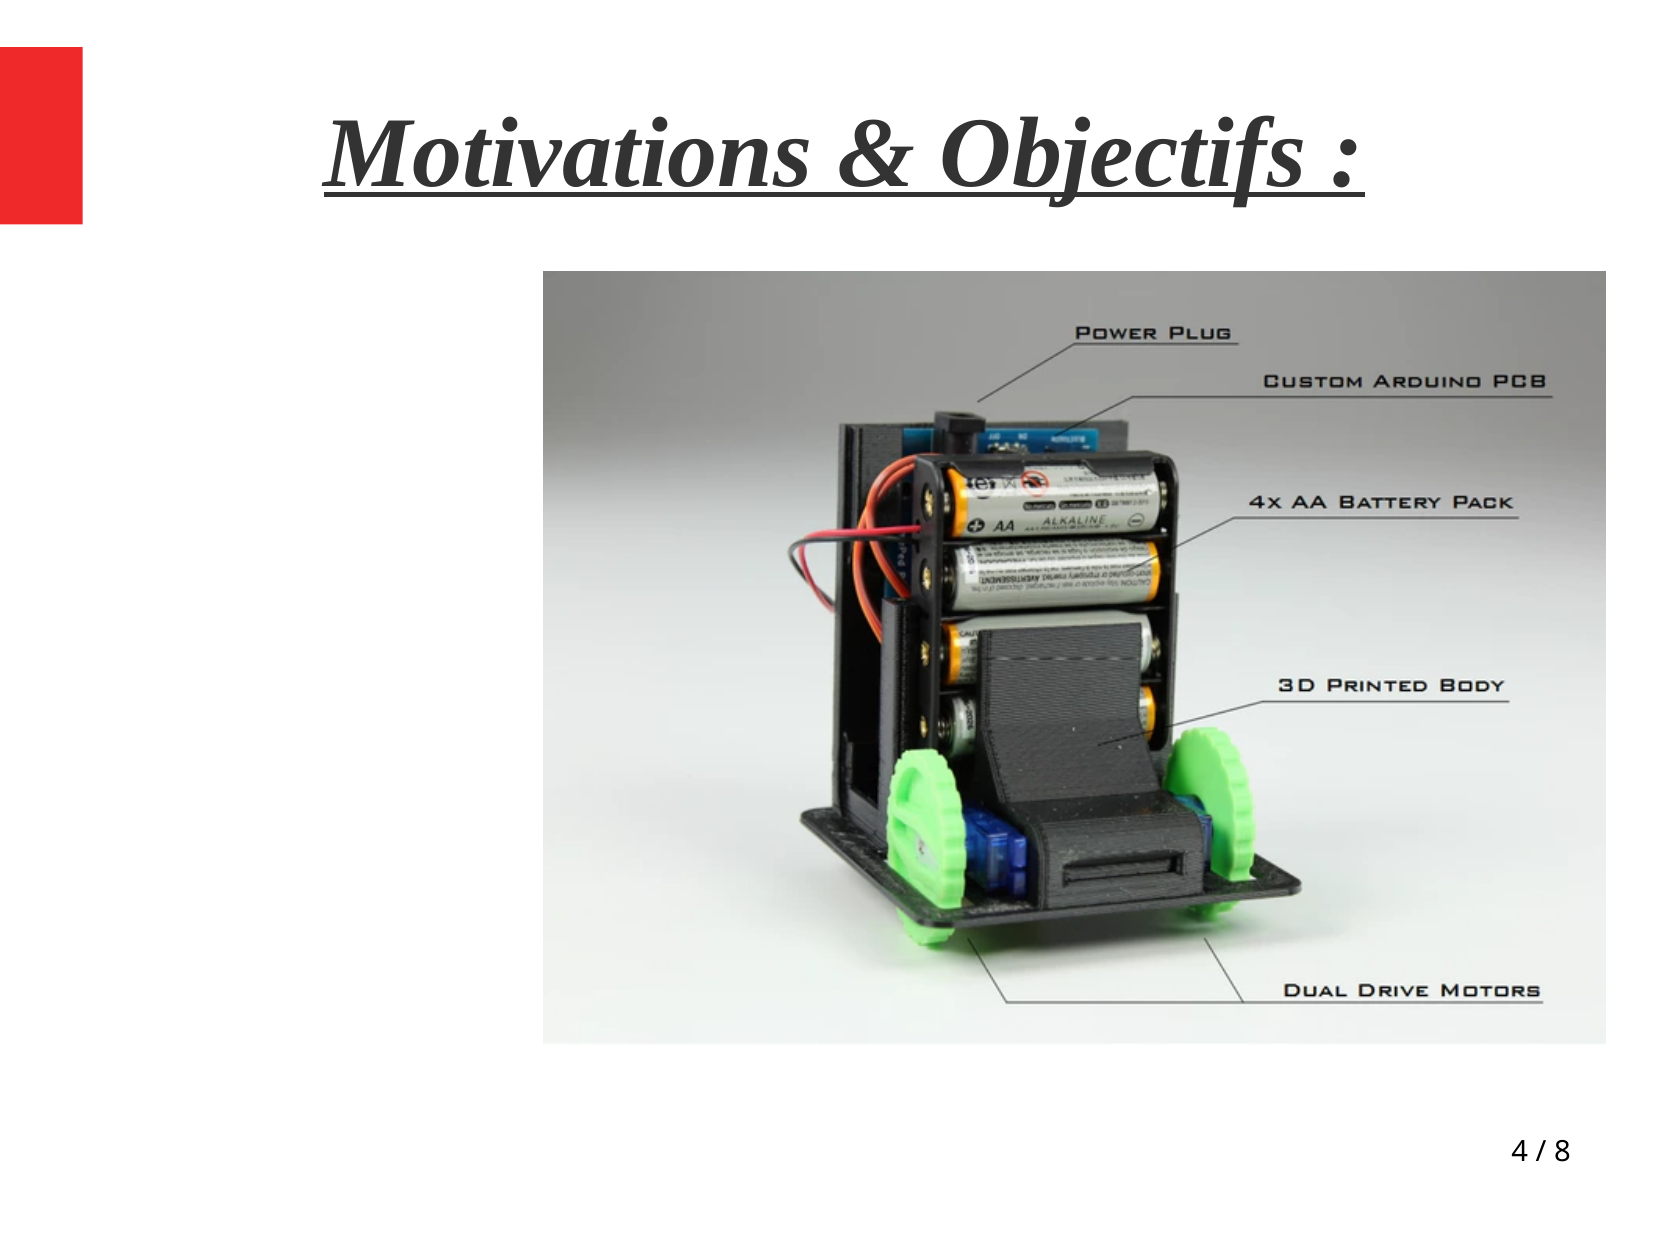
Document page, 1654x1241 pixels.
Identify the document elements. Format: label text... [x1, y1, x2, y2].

title Motivations & Objectifs : [118, 49, 1571, 257]
picture [543, 271, 1606, 1046]
